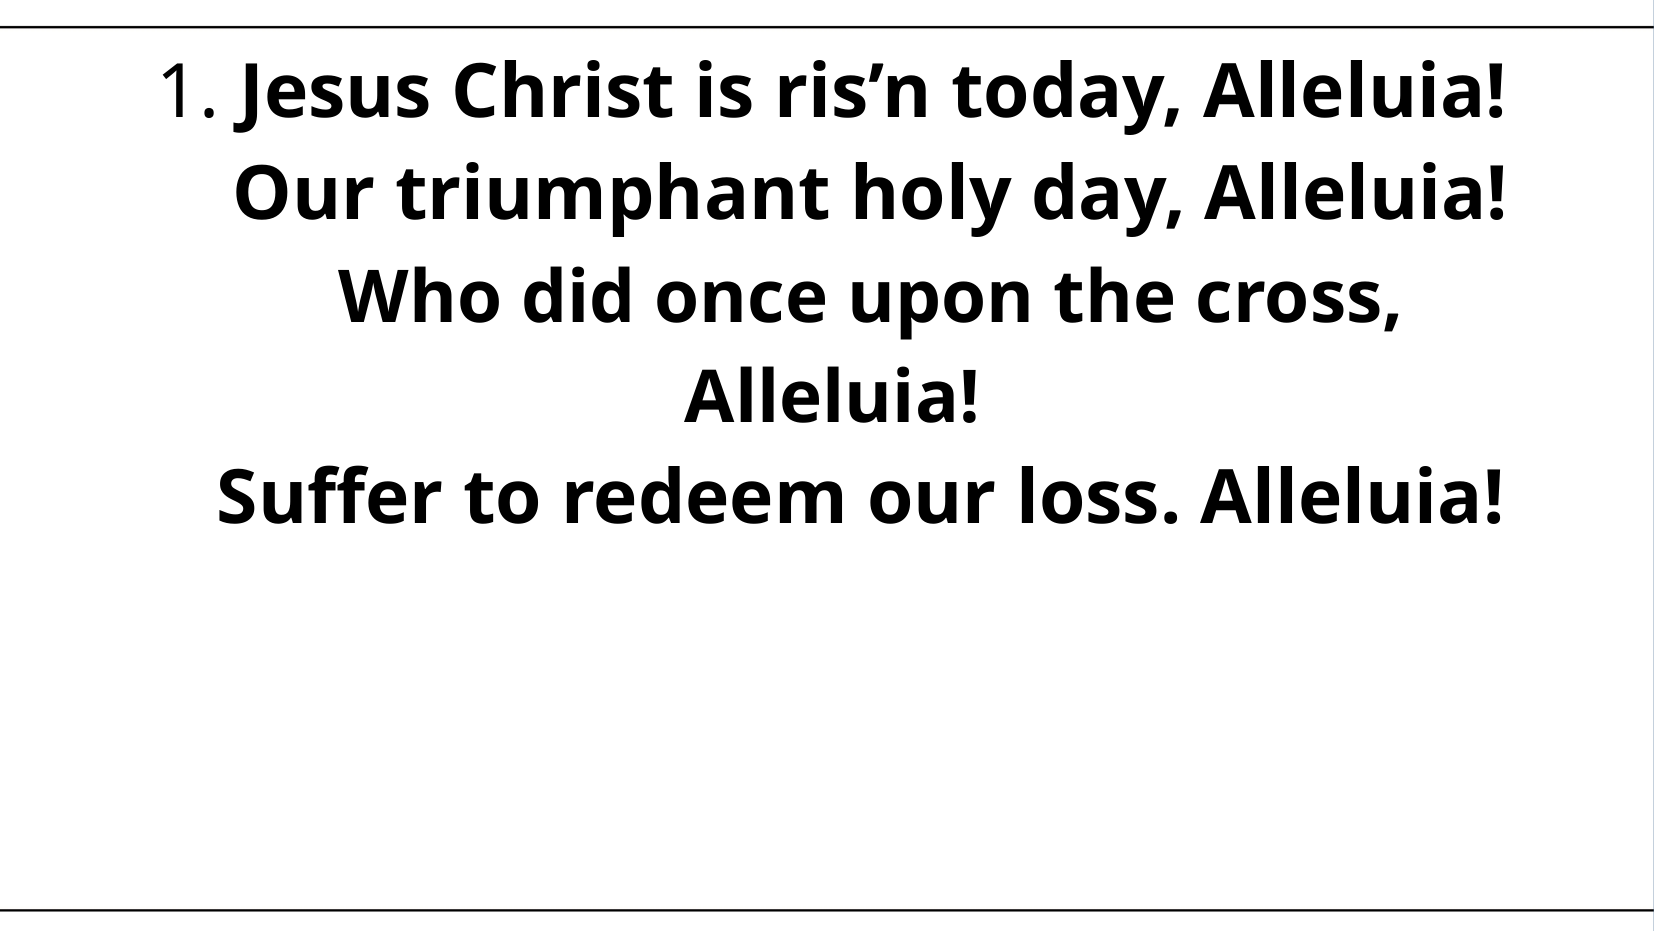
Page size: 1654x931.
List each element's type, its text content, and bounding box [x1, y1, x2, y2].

text_box 1. Jesus Christ is ris’n today, Alleluia! Our triumphant holy day, Alleluia! Who did once upon the cross, Alleluia! Suffer to redeem our loss. Alleluia! [105, 30, 1561, 445]
picture [0, 0, 1654, 931]
